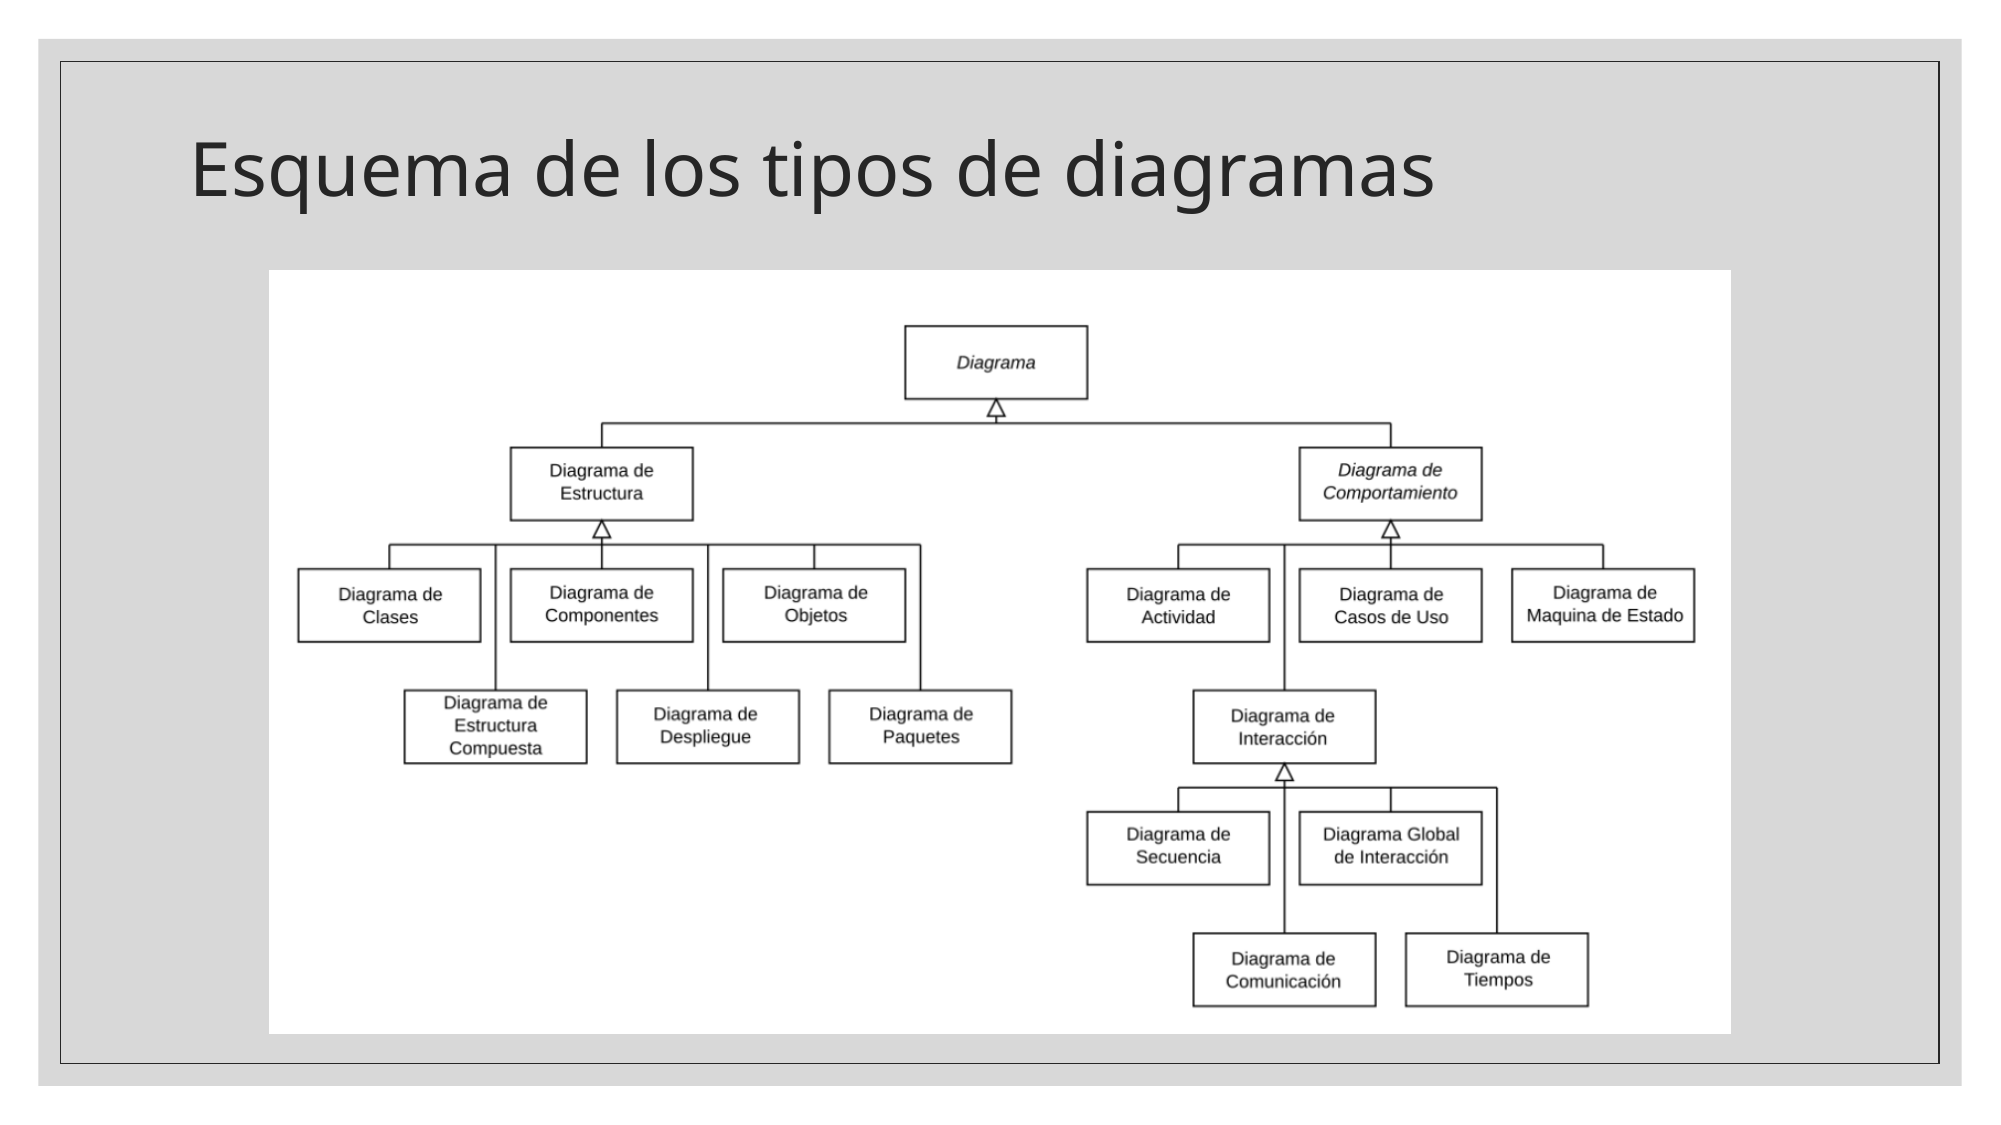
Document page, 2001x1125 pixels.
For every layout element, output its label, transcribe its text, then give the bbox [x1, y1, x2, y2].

picture [269, 270, 1731, 1034]
title Esquema de los tipos de diagramas [174, 105, 1825, 239]
